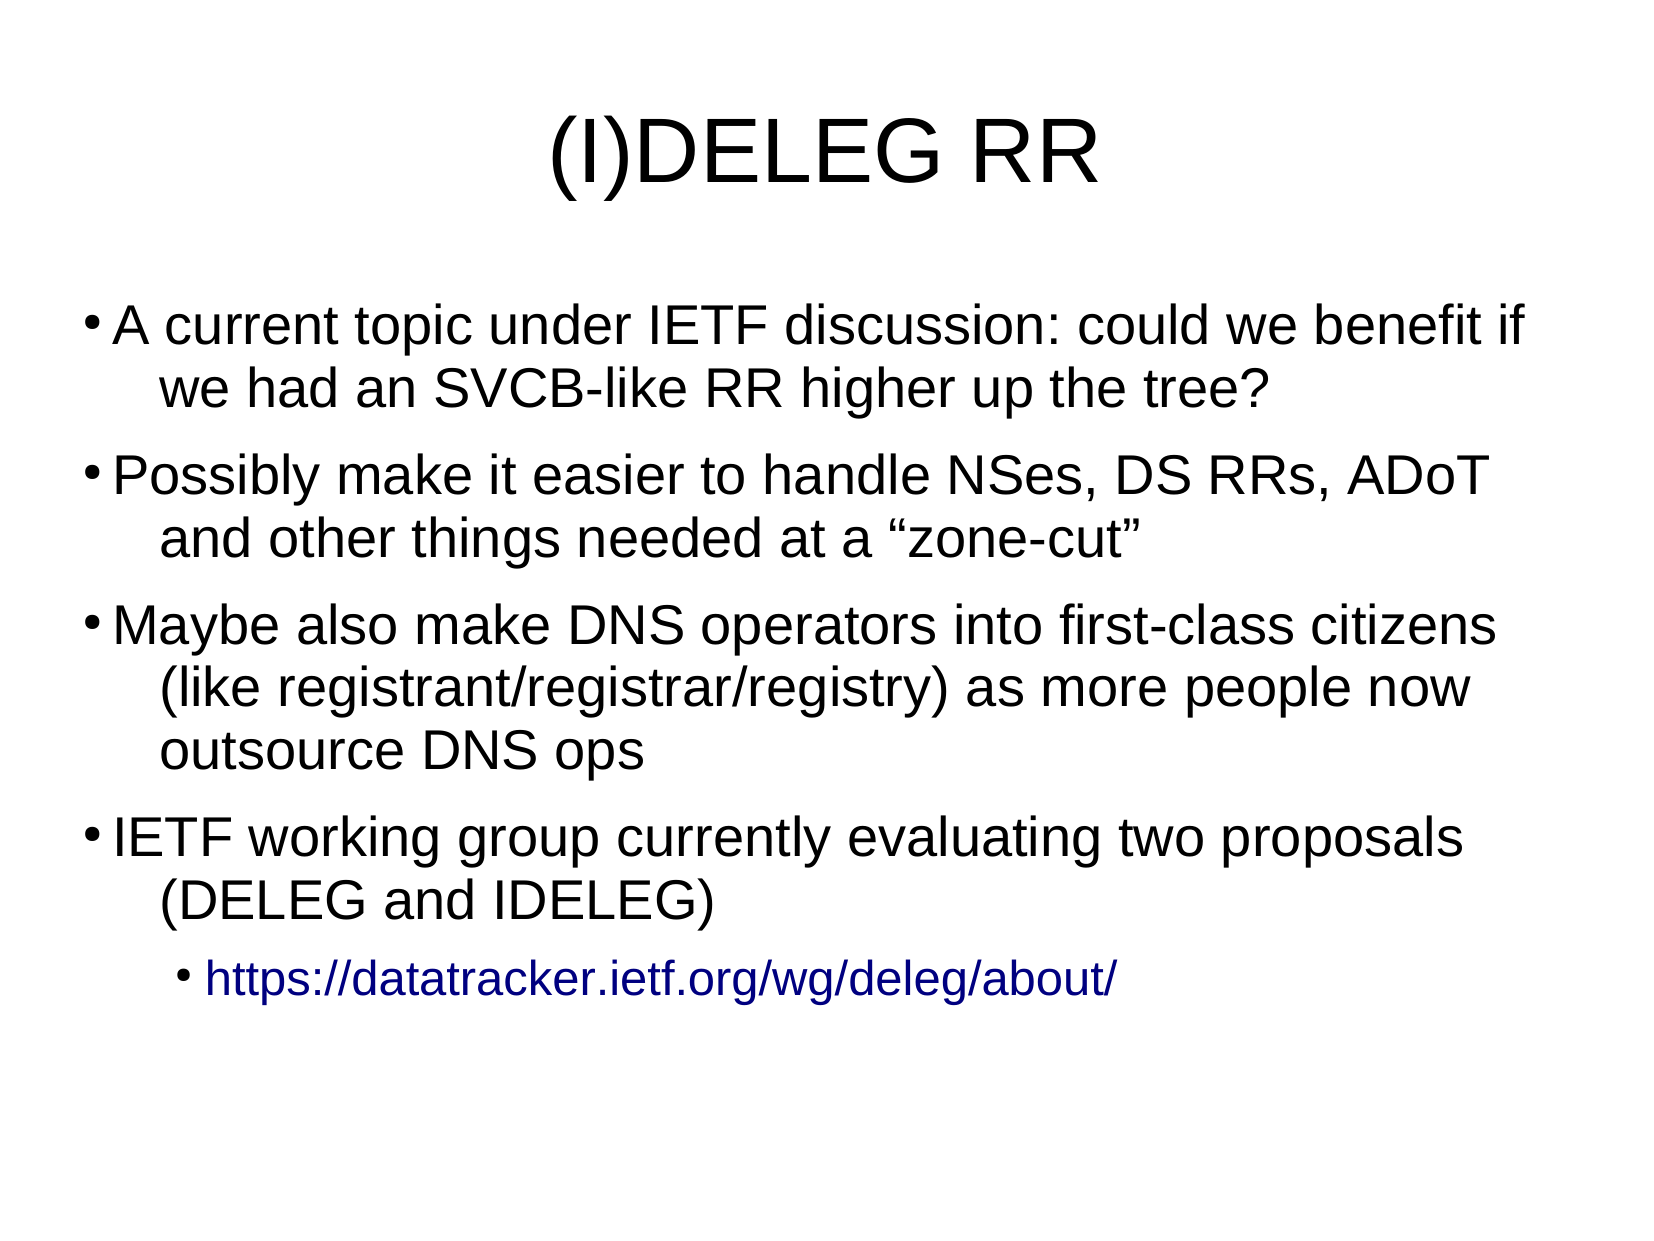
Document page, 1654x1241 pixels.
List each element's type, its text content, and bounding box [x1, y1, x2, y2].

title (I)DELEG RR [82, 49, 1568, 254]
list A current topic under IETF discussion: could we benefit if we had an SVCB-like RR higher up the tree? Possibly make it easier to handle NSes, DS RRs, ADoT and other things needed at a “zone-cut” Maybe also make DNS operators into first-class citizens (like registrant/registrar/registry) as more people now outsource DNS ops IETF working group currently evaluating two proposals (DELEG and IDELEG) https://datatracker.ietf.org/wg/deleg/about/ [82, 290, 1568, 1007]
